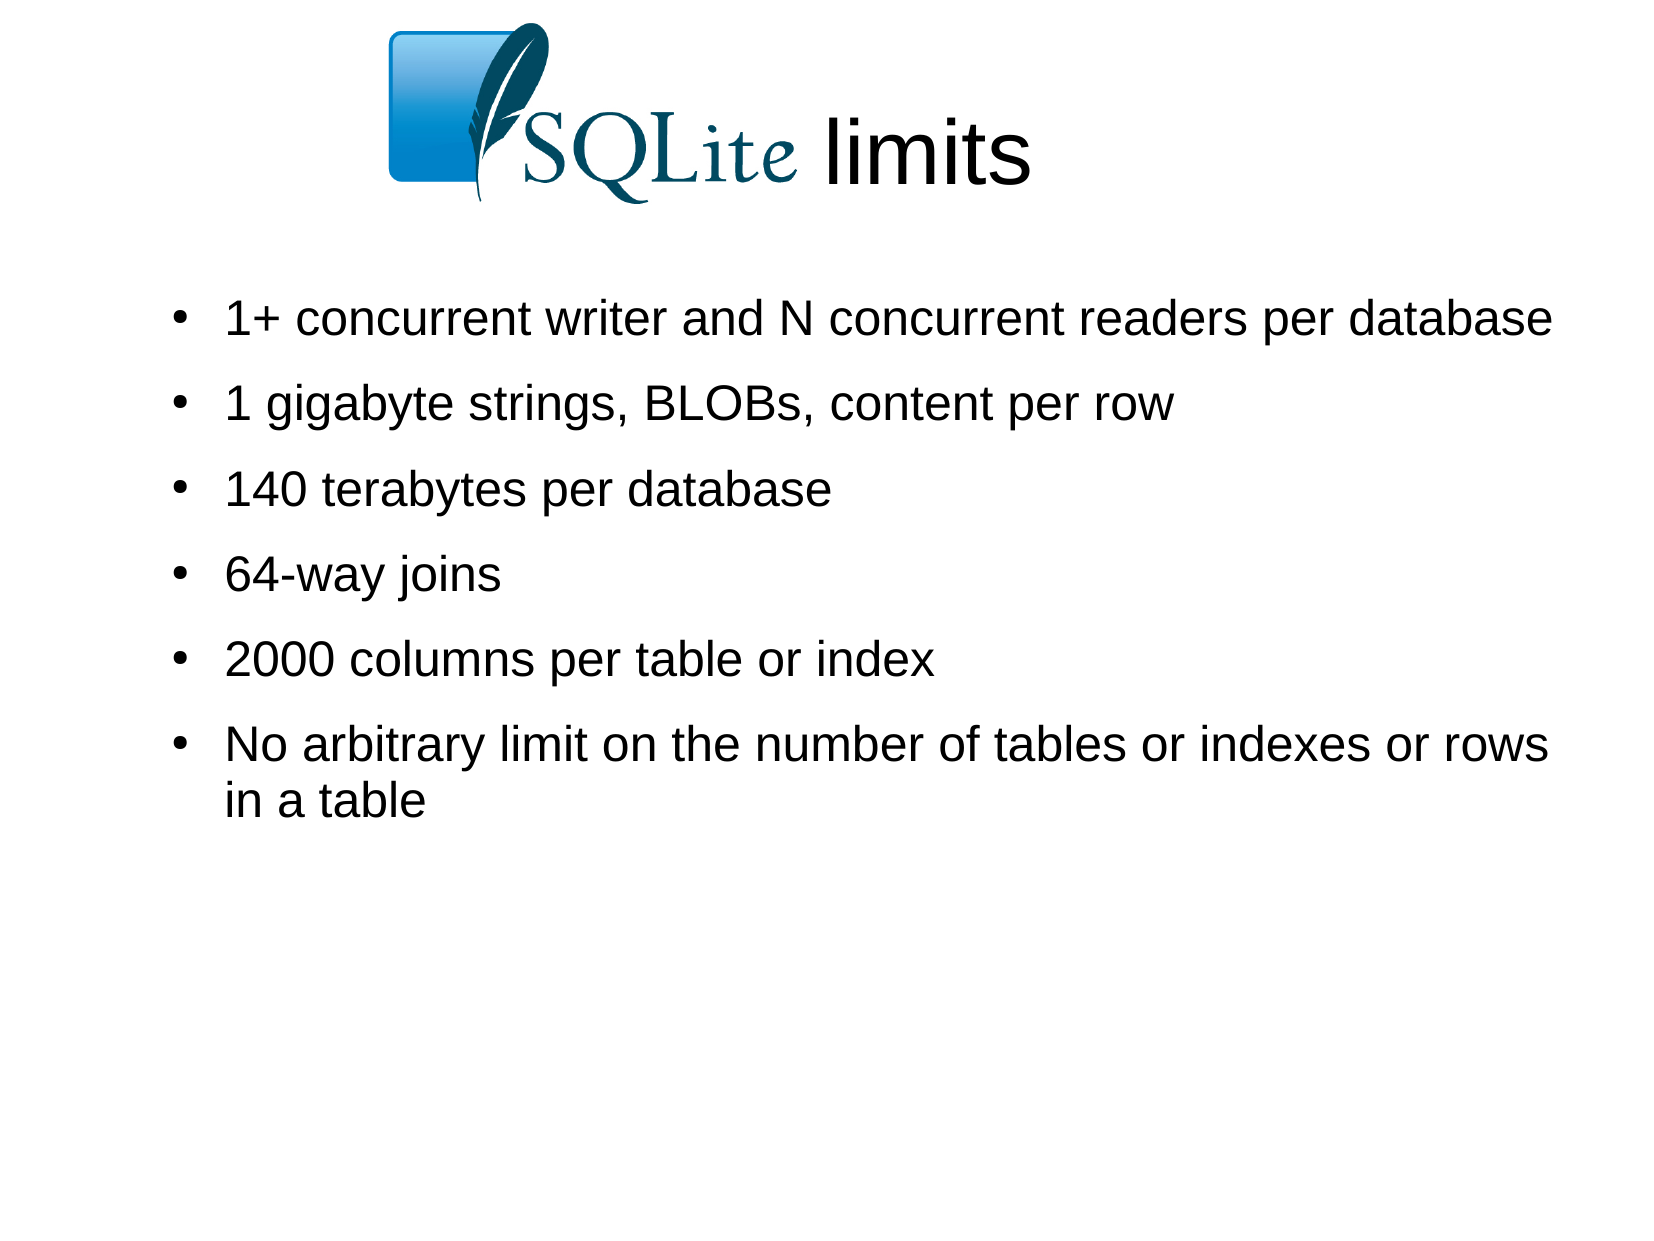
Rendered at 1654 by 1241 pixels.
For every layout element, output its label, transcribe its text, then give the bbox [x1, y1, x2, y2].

title limits [82, 49, 1571, 257]
list 1+ concurrent writer and N concurrent readers per database 1 gigabyte strings, BLOBs, content per row 140 terabytes per database 64-way joins 2000 columns per table or index No arbitrary limit on the number of tables or indexes or rows in a table [82, 290, 1571, 1010]
picture [381, 15, 804, 211]
